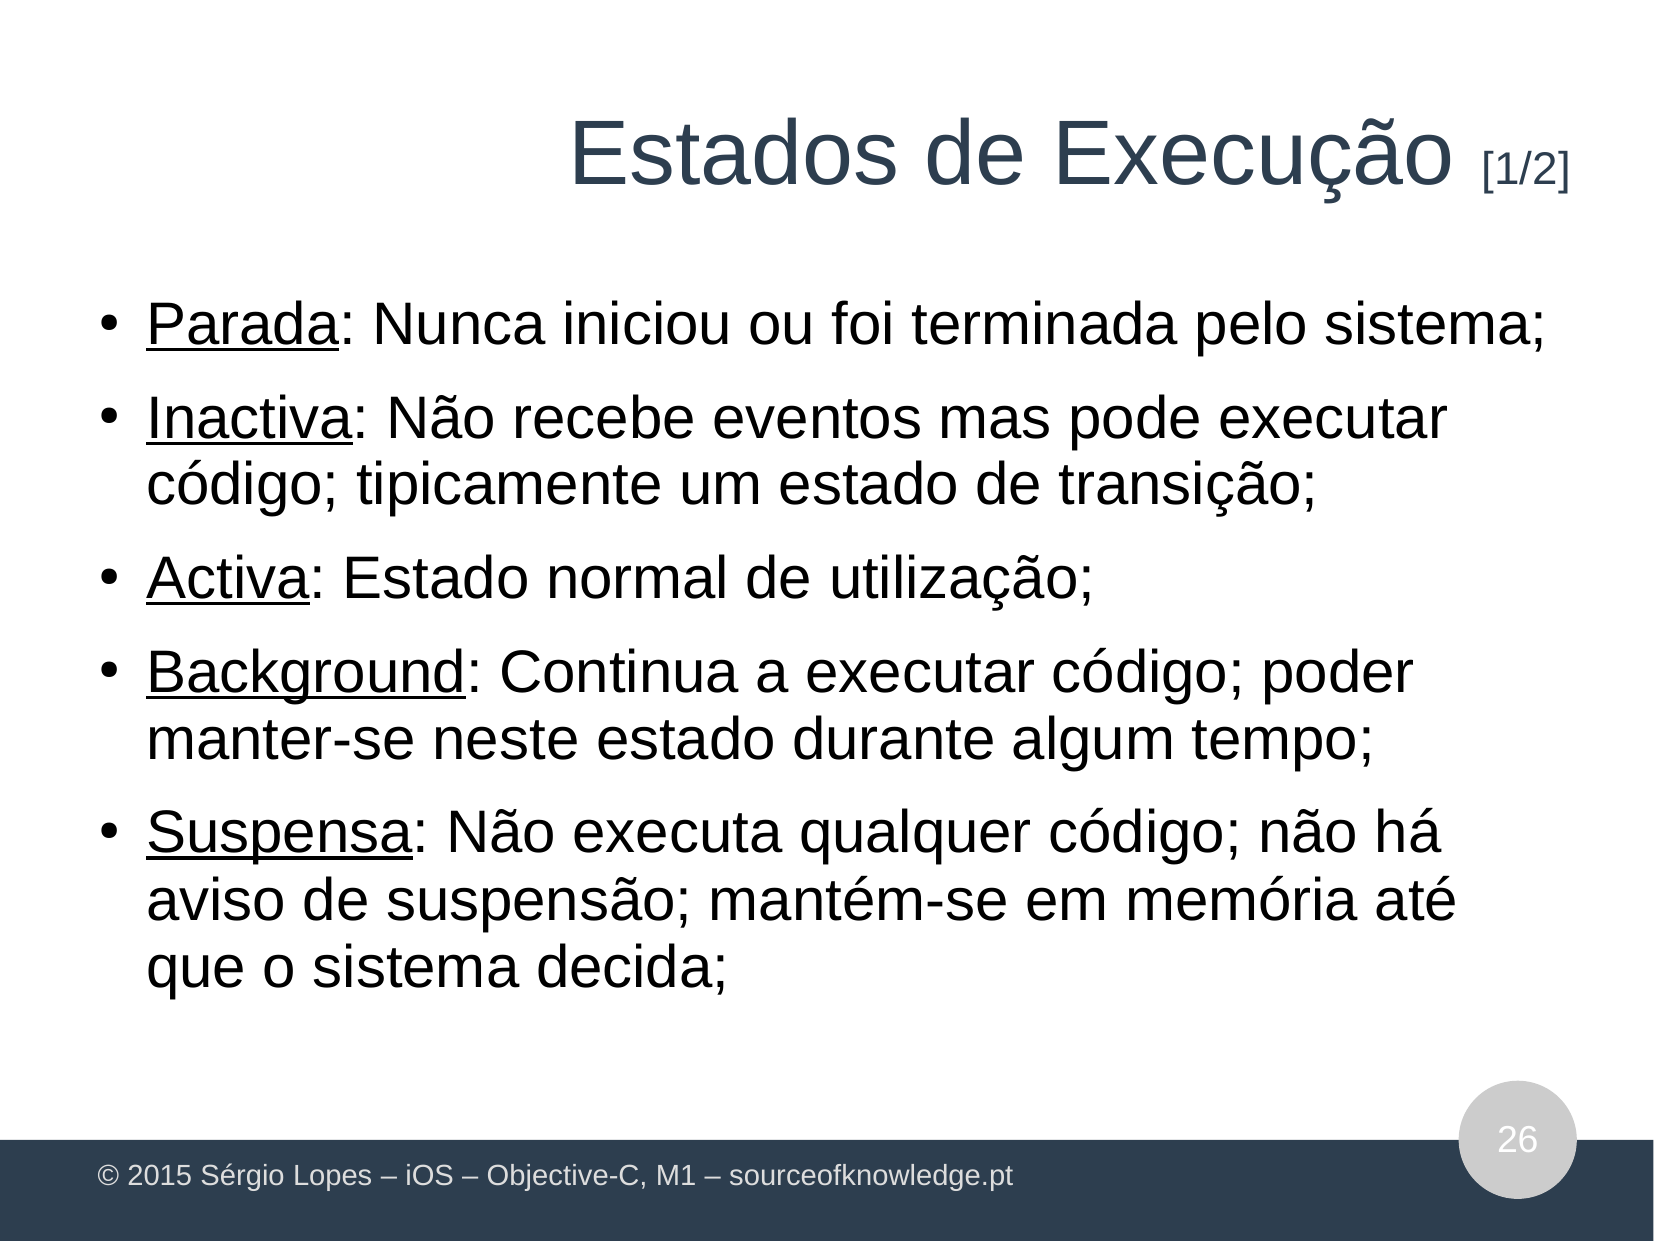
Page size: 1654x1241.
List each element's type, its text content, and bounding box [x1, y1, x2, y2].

text_box [0, 1139, 1654, 1241]
text_box © 2015 Sérgio Lopes – iOS – Objective-C, M1 – sourceofknowledge.pt [82, 1151, 1026, 1199]
list Parada: Nunca iniciou ou foi terminada pelo sistema; Inactiva: Não recebe eventos mas pode executar código; tipicamente um estado de transição; Activa: Estado normal de utilização; Background: Continua a executar código; poder manter-se neste estado durante algum tempo; Suspensa: Não executa qualquer código; não há aviso de suspensão; mantém-se em memória até que o sistema decida; [82, 290, 1571, 1010]
title Estados de Execução [1/2] [82, 49, 1571, 257]
text_box 26 [1458, 1080, 1577, 1199]
